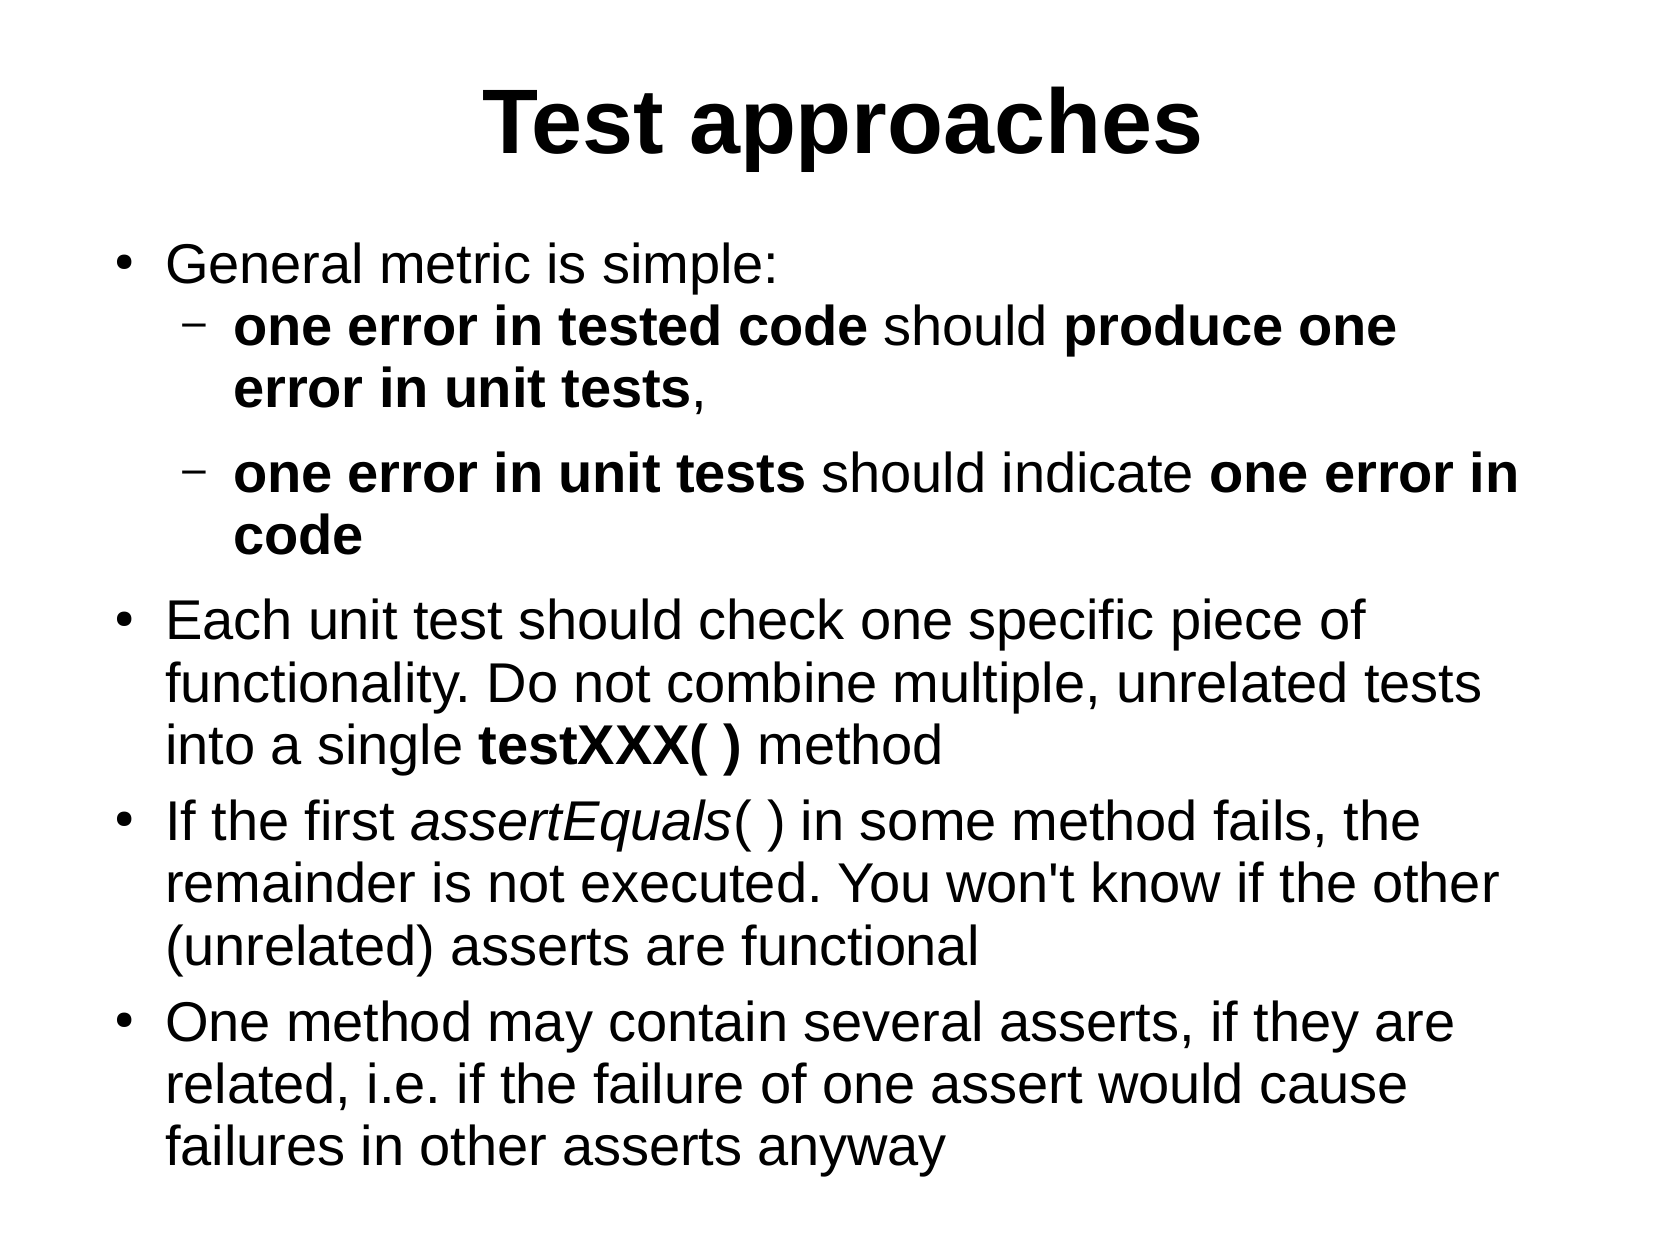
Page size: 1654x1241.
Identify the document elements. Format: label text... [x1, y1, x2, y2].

list General metric is simple: one error in tested code should produce one error in unit tests, one error in unit tests should indicate one error in code Each unit test should check one specific piece of functionality. Do not combine multiple, unrelated tests into a single testXXX( ) method If the first assertEquals( ) in some method fails, the remainder is not executed. You won't know if the other (unrelated) asserts are functional One method may contain several asserts, if they are related, i.e. if the failure of one assert would cause failures in other asserts anyway [82, 225, 1538, 1186]
title Test approaches [82, 49, 1571, 196]
